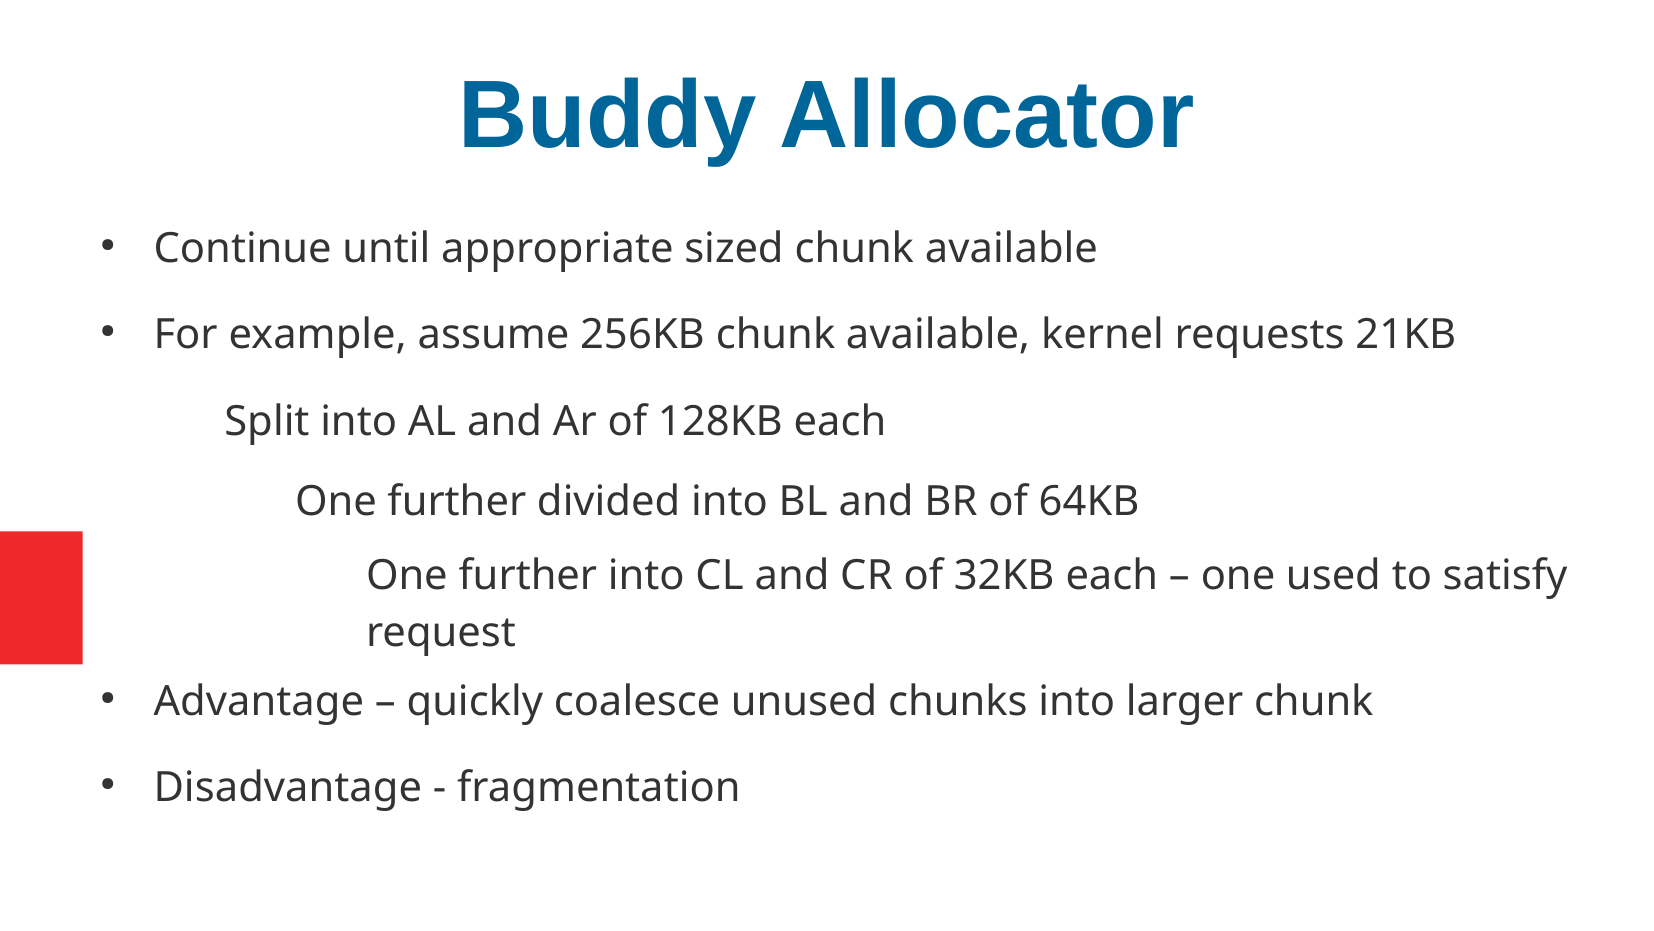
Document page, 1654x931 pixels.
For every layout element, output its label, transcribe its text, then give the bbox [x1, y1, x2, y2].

title Buddy Allocator [82, 37, 1571, 193]
list Continue until appropriate sized chunk available For example, assume 256KB chunk available, kernel requests 21KB Split into AL and Ar of 128KB each One further divided into BL and BR of 64KB One further into CL and CR of 32KB each – one used to satisfy request Advantage – quickly coalesce unused chunks into larger chunk Disadvantage - fragmentation [82, 217, 1595, 910]
